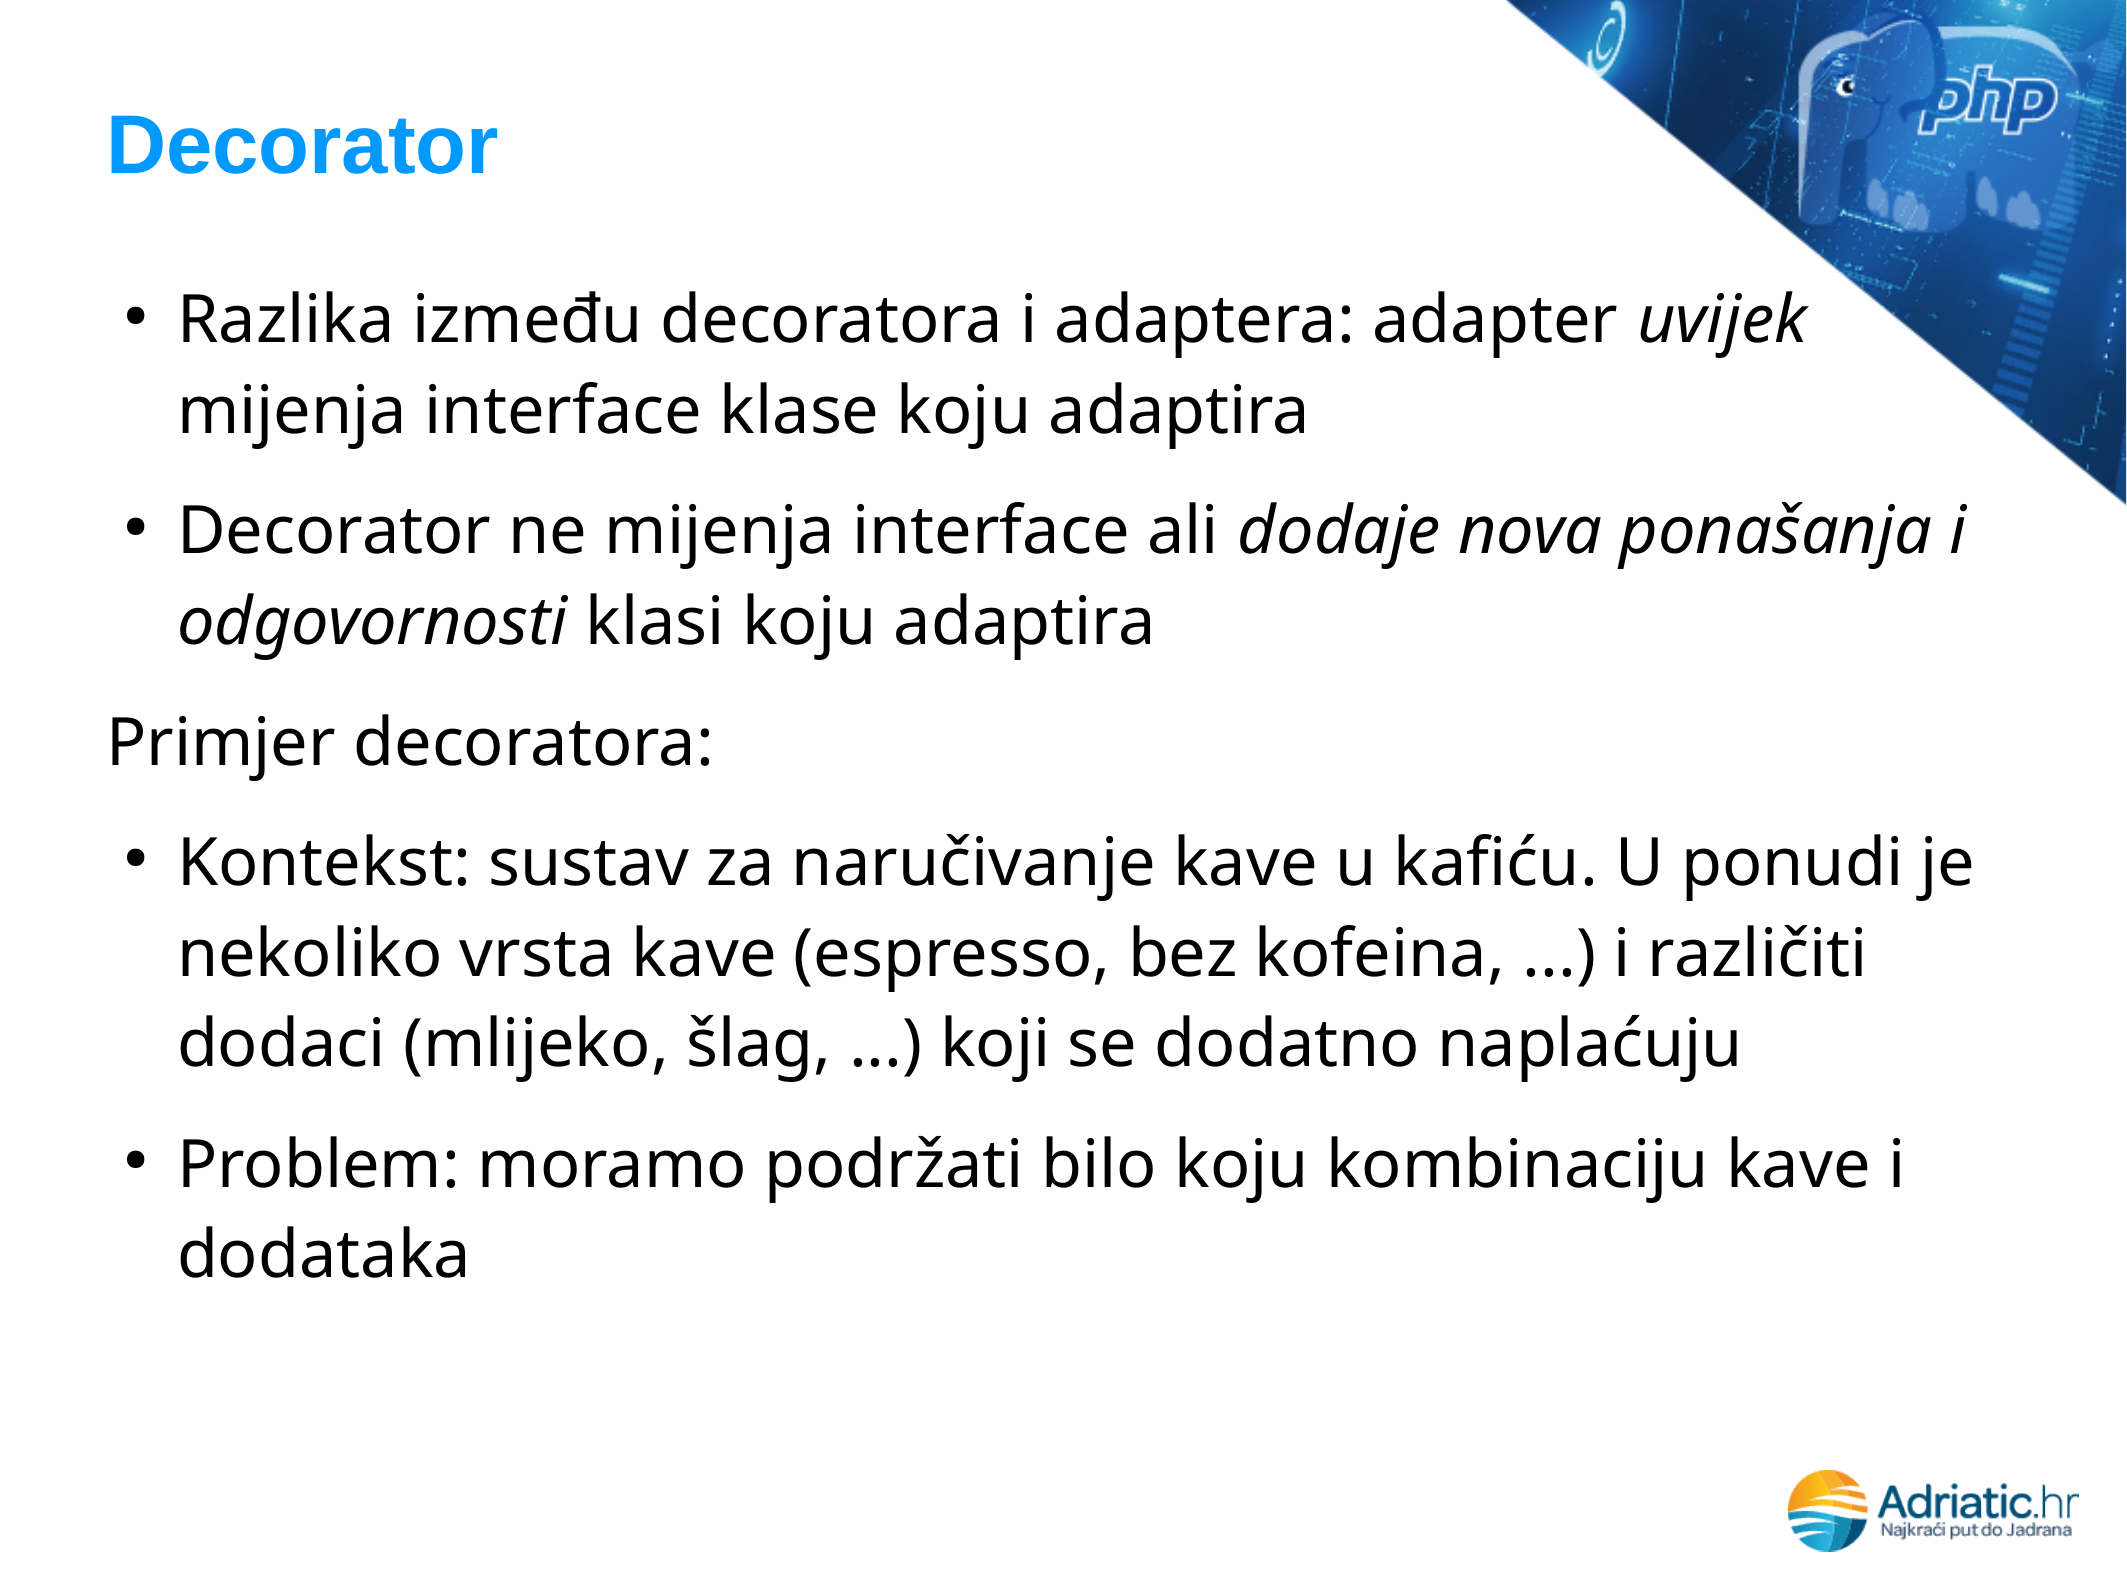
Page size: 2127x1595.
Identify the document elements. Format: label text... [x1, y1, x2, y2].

list Razlika između decoratora i adaptera: adapter uvijek mijenja interface klase koju adaptira Decorator ne mijenja interface ali dodaje nova ponašanja i odgovornosti klasi koju adaptira Primjer decoratora: Kontekst: sustav za naručivanje kave u kafiću. U ponudi je nekoliko vrsta kave (espresso, bez kofeina, ...) i različiti dodaci (mlijeko, šlag, ...) koji se dodatno naplaćuju Problem: moramo podržati bilo koju kombinaciju kave i dodataka [106, 271, 2020, 1453]
title Decorator [106, 70, 1630, 219]
picture [1788, 1470, 2079, 1552]
picture [1505, 0, 2127, 625]
